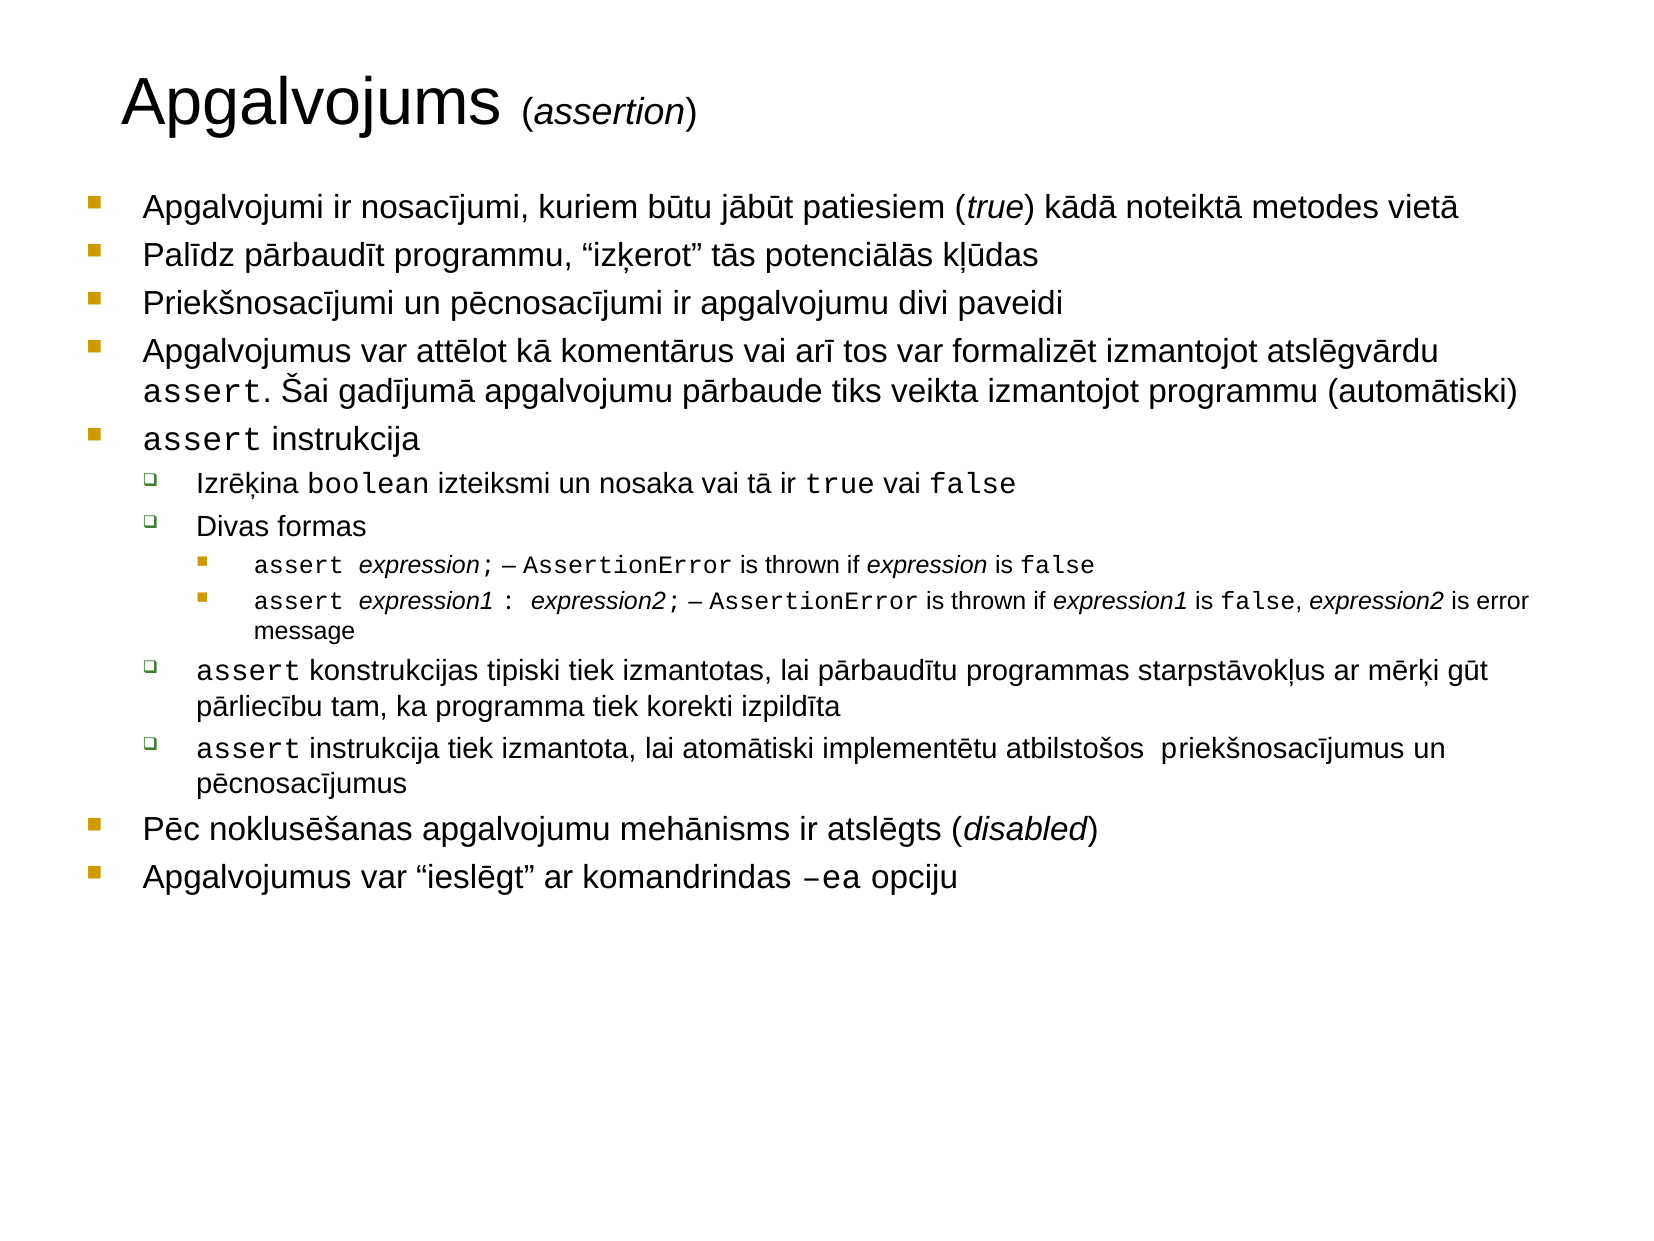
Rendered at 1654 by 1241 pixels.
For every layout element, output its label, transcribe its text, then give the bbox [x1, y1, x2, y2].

title Apgalvojums (assertion) [82, 50, 1571, 165]
text_box Apgalvojumi ir nosacījumi, kuriem būtu jābūt patiesiem (true) kādā noteiktā metodes vietā Palīdz pārbaudīt programmu, “izķerot” tās potenciālās kļūdas Priekšnosacījumi un pēcnosacījumi ir apgalvojumu divi paveidi Apgalvojumus var attēlot kā komentārus vai arī tos var formalizēt izmantojot atslēgvārdu assert. Šai gadījumā apgalvojumu pārbaude tiks veikta izmantojot programmu (automātiski) assert instrukcija Izrēķina boolean izteiksmi un nosaka vai tā ir true vai false Divas formas assert expression; – AssertionError is thrown if expression is false assert expression1 : expression2; – AssertionError is thrown if expression1 is false, expression2 is error message assert konstrukcijas tipiski tiek izmantotas, lai pārbaudītu programmas starpstāvokļus ar mērķi gūt pārliecību tam, ka programma tiek korekti izpildīta assert instrukcija tiek izmantota, lai atomātiski implementētu atbilstošos priekšnosacījumus un pēcnosacījumus Pēc noklusēšanas apgalvojumu mehānisms ir atslēgts (disabled) Apgalvojumus var “ieslēgt” ar komandrindas –ea opciju [71, 177, 1560, 1063]
